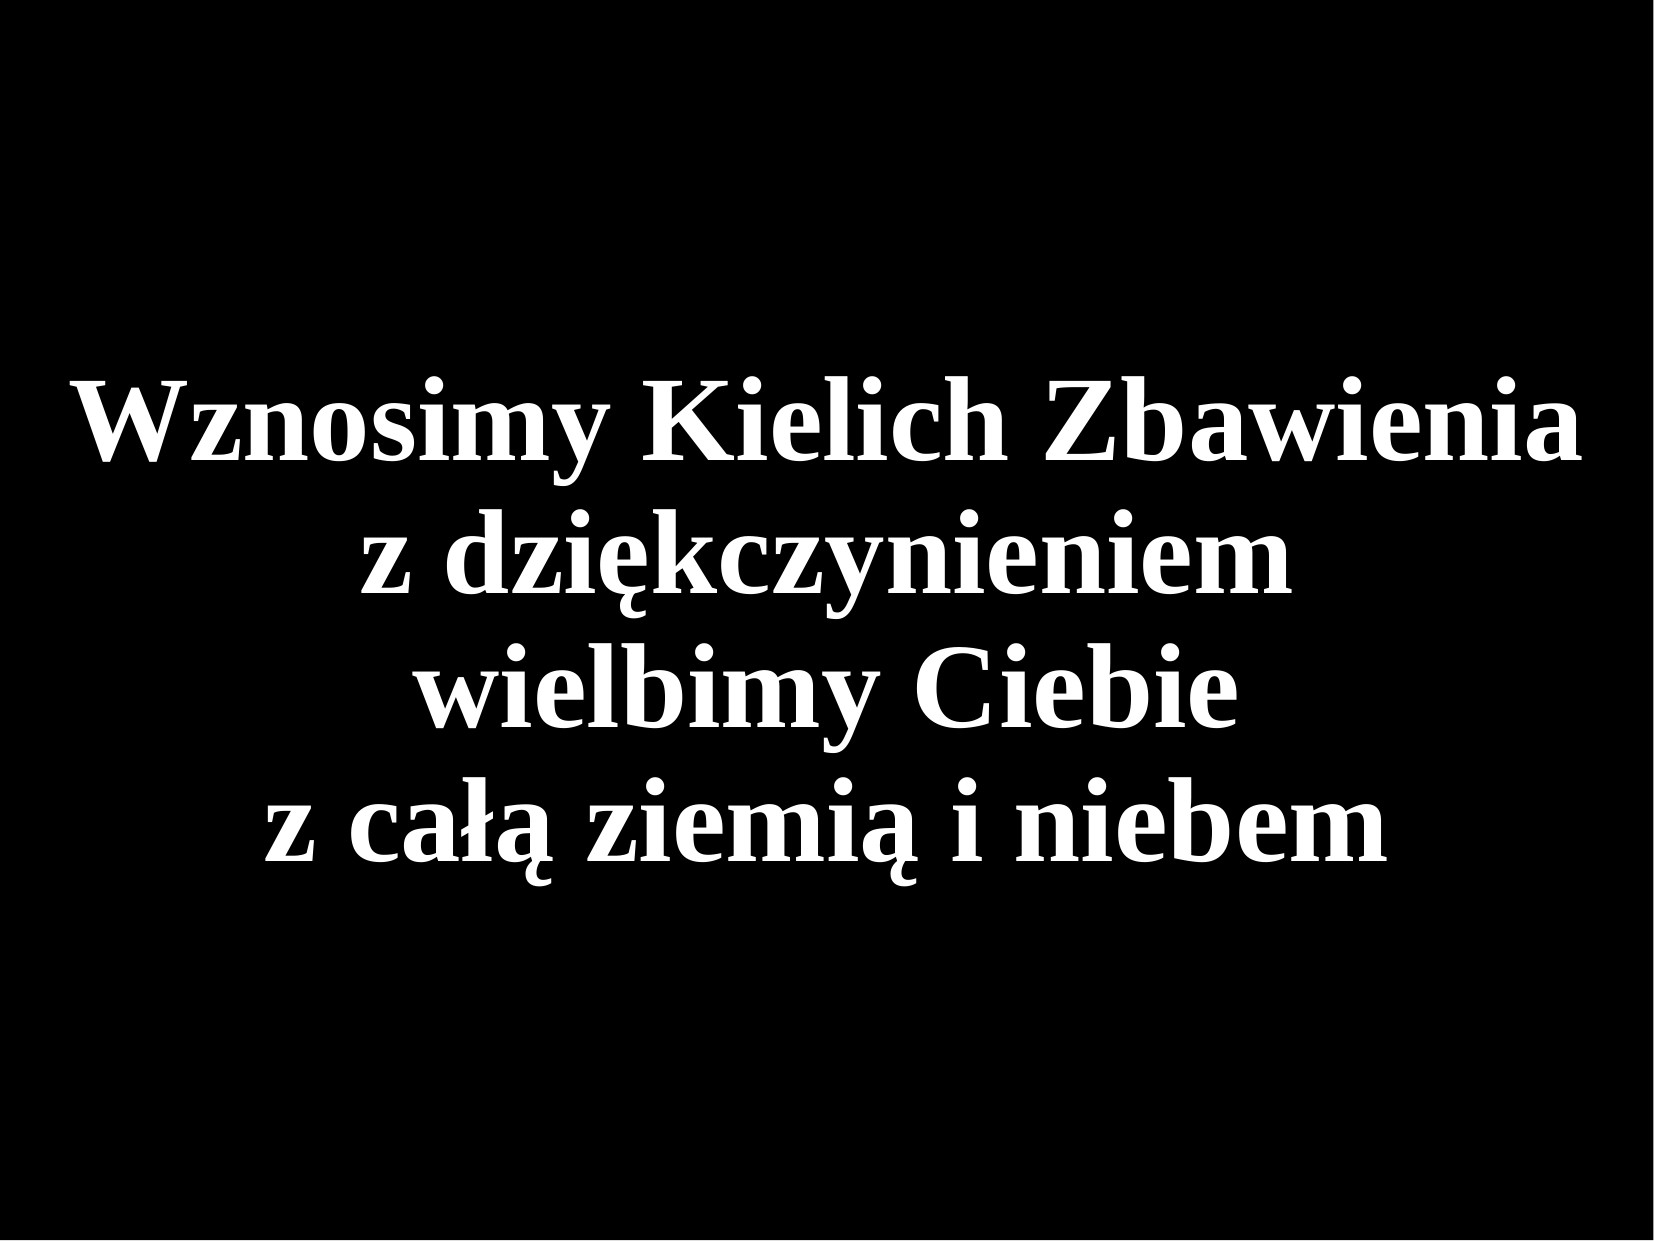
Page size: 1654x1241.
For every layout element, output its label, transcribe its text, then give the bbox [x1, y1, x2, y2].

title Wznosimy Kielich Zbawienia z dziękczynieniem wielbimy Ciebie z całą ziemią i niebem [0, 0, 1654, 1241]
